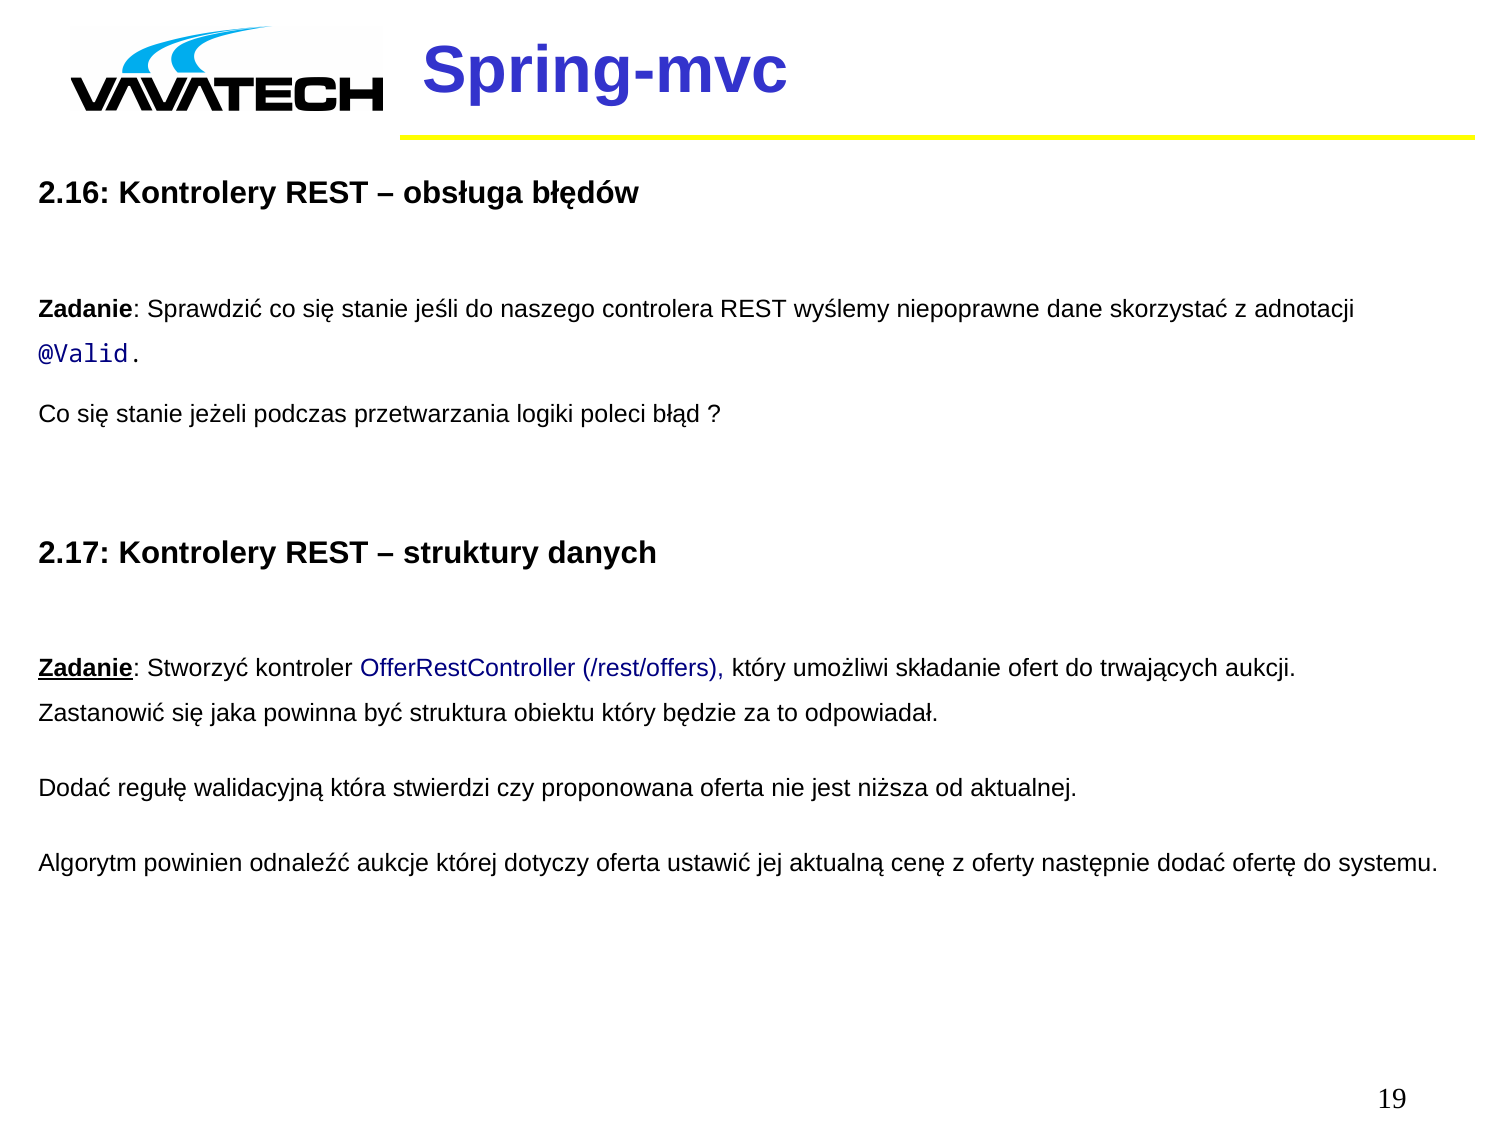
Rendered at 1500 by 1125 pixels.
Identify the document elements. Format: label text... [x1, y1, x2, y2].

picture [70, 26, 383, 111]
text_box 2.16: Kontrolery REST – obsługa błędów Zadanie: Sprawdzić co się stanie jeśli do naszego controlera REST wyślemy niepoprawne dane skorzystać z adnotacji @Valid. Co się stanie jeżeli podczas przetwarzania logiki poleci błąd ? 2.17: Kontrolery REST – struktury danych Zadanie: Stworzyć kontroler OfferRestController (/rest/offers), który umożliwi składanie ofert do trwających aukcji. Zastanowić się jaka powinna być struktura obiektu który będzie za to odpowiadał. Dodać regułę walidacyjną która stwierdzi czy proponowana oferta nie jest niższa od aktualnej. Algorytm powinien odnaleźć aukcje której dotyczy oferta ustawić jej aktualną cenę z oferty następnie dodać ofertę do systemu. [23, 165, 1465, 1063]
title Spring-mvc [407, 0, 1479, 157]
